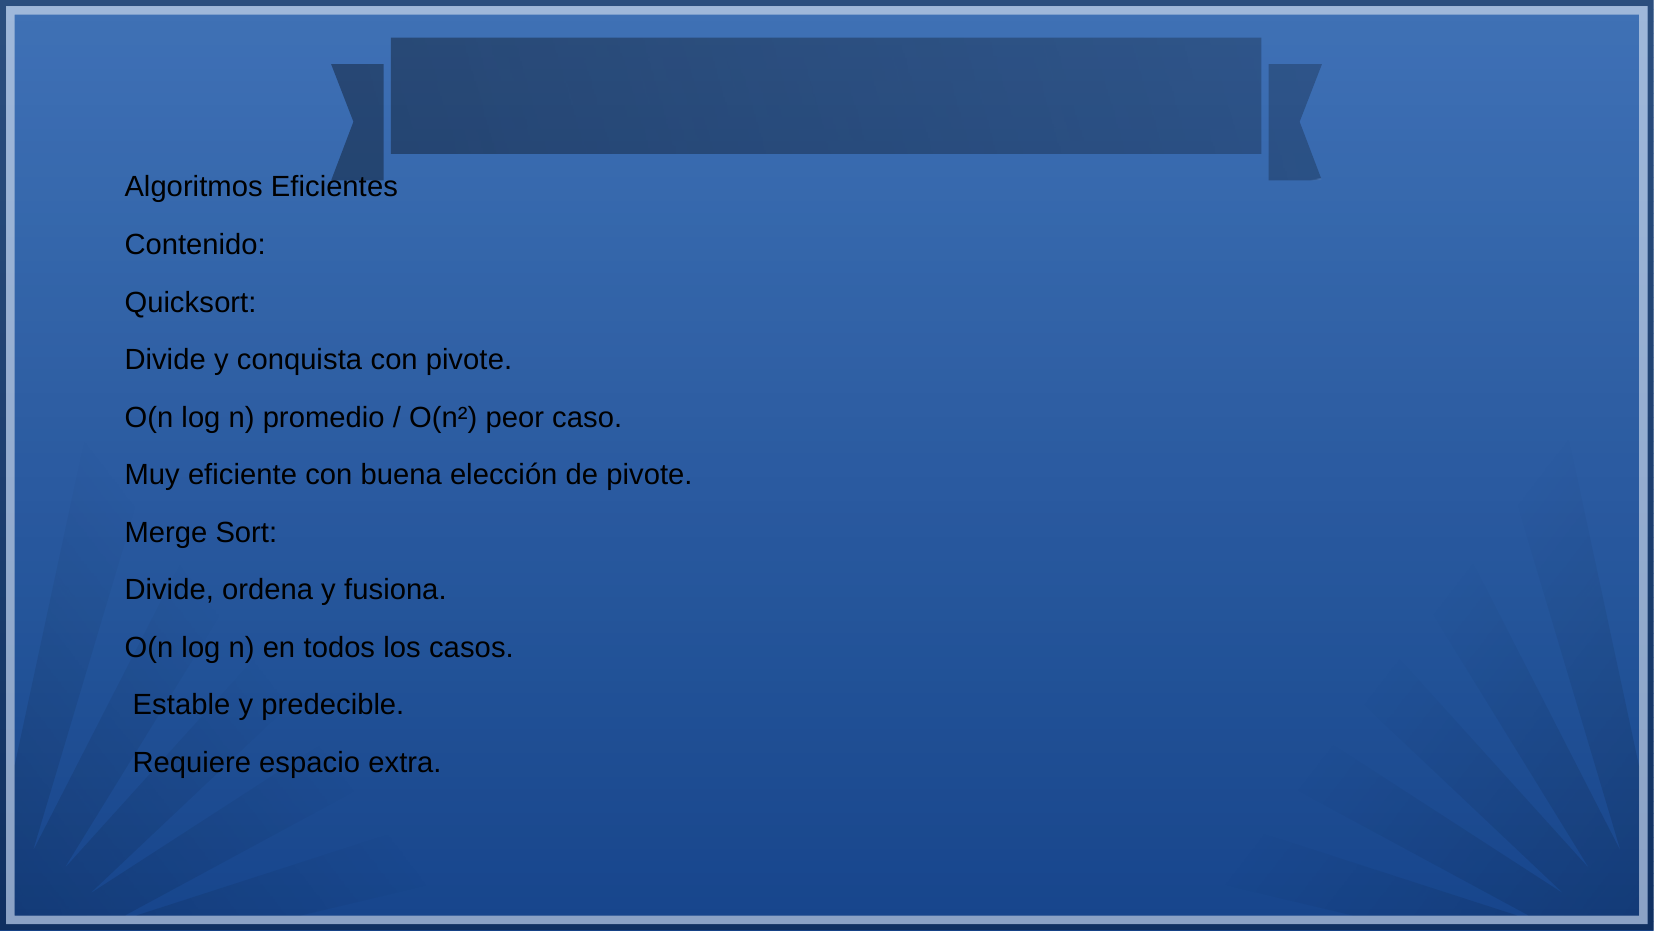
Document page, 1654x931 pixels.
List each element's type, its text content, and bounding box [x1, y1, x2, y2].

text_box Algoritmos Eficientes Contenido: Quicksort: Divide y conquista con pivote. O(n log n) promedio / O(n²) peor caso. Muy eficiente con buena elección de pivote. Merge Sort: Divide, ordena y fusiona. O(n log n) en todos los casos. Estable y predecible. Requiere espacio extra. [109, 162, 1468, 878]
